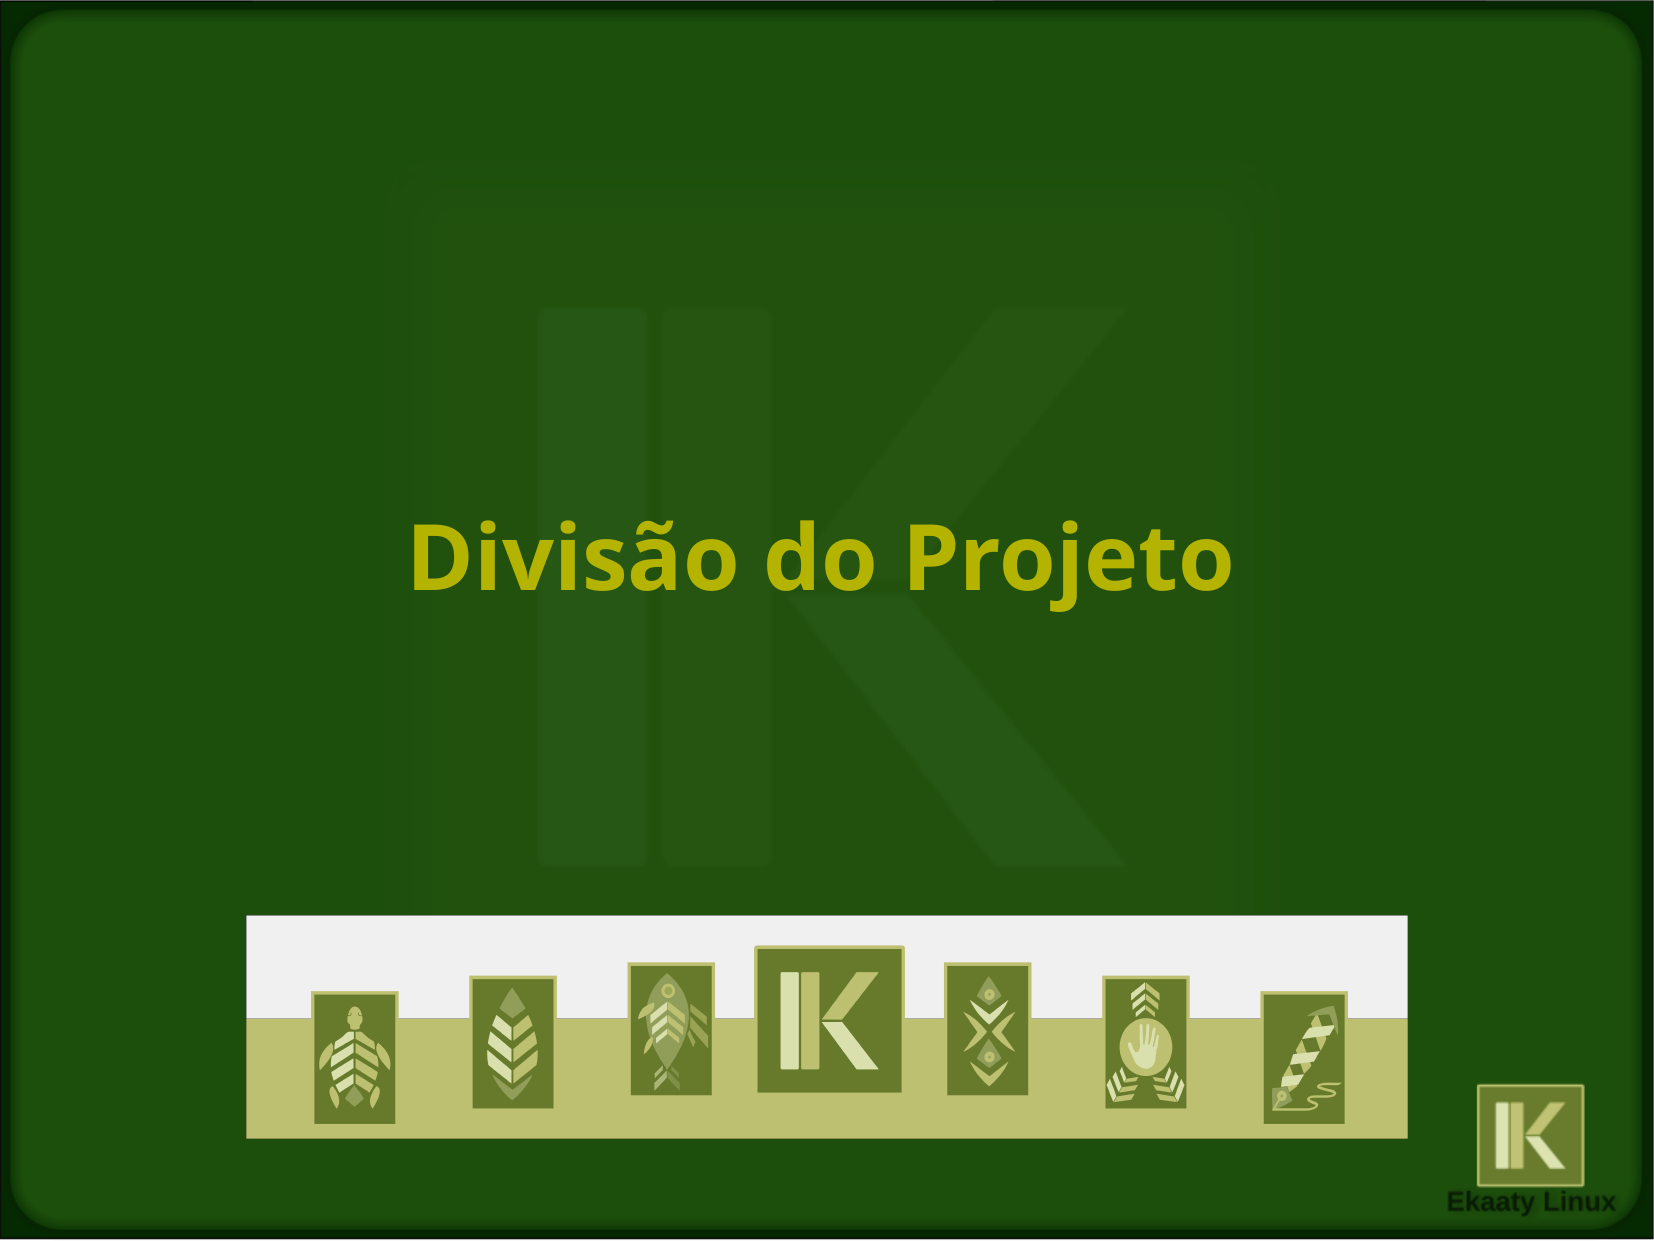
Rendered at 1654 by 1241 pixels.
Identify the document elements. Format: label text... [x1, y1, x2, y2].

title Divisão do Projeto [77, 489, 1566, 621]
picture [0, 0, 1654, 1241]
